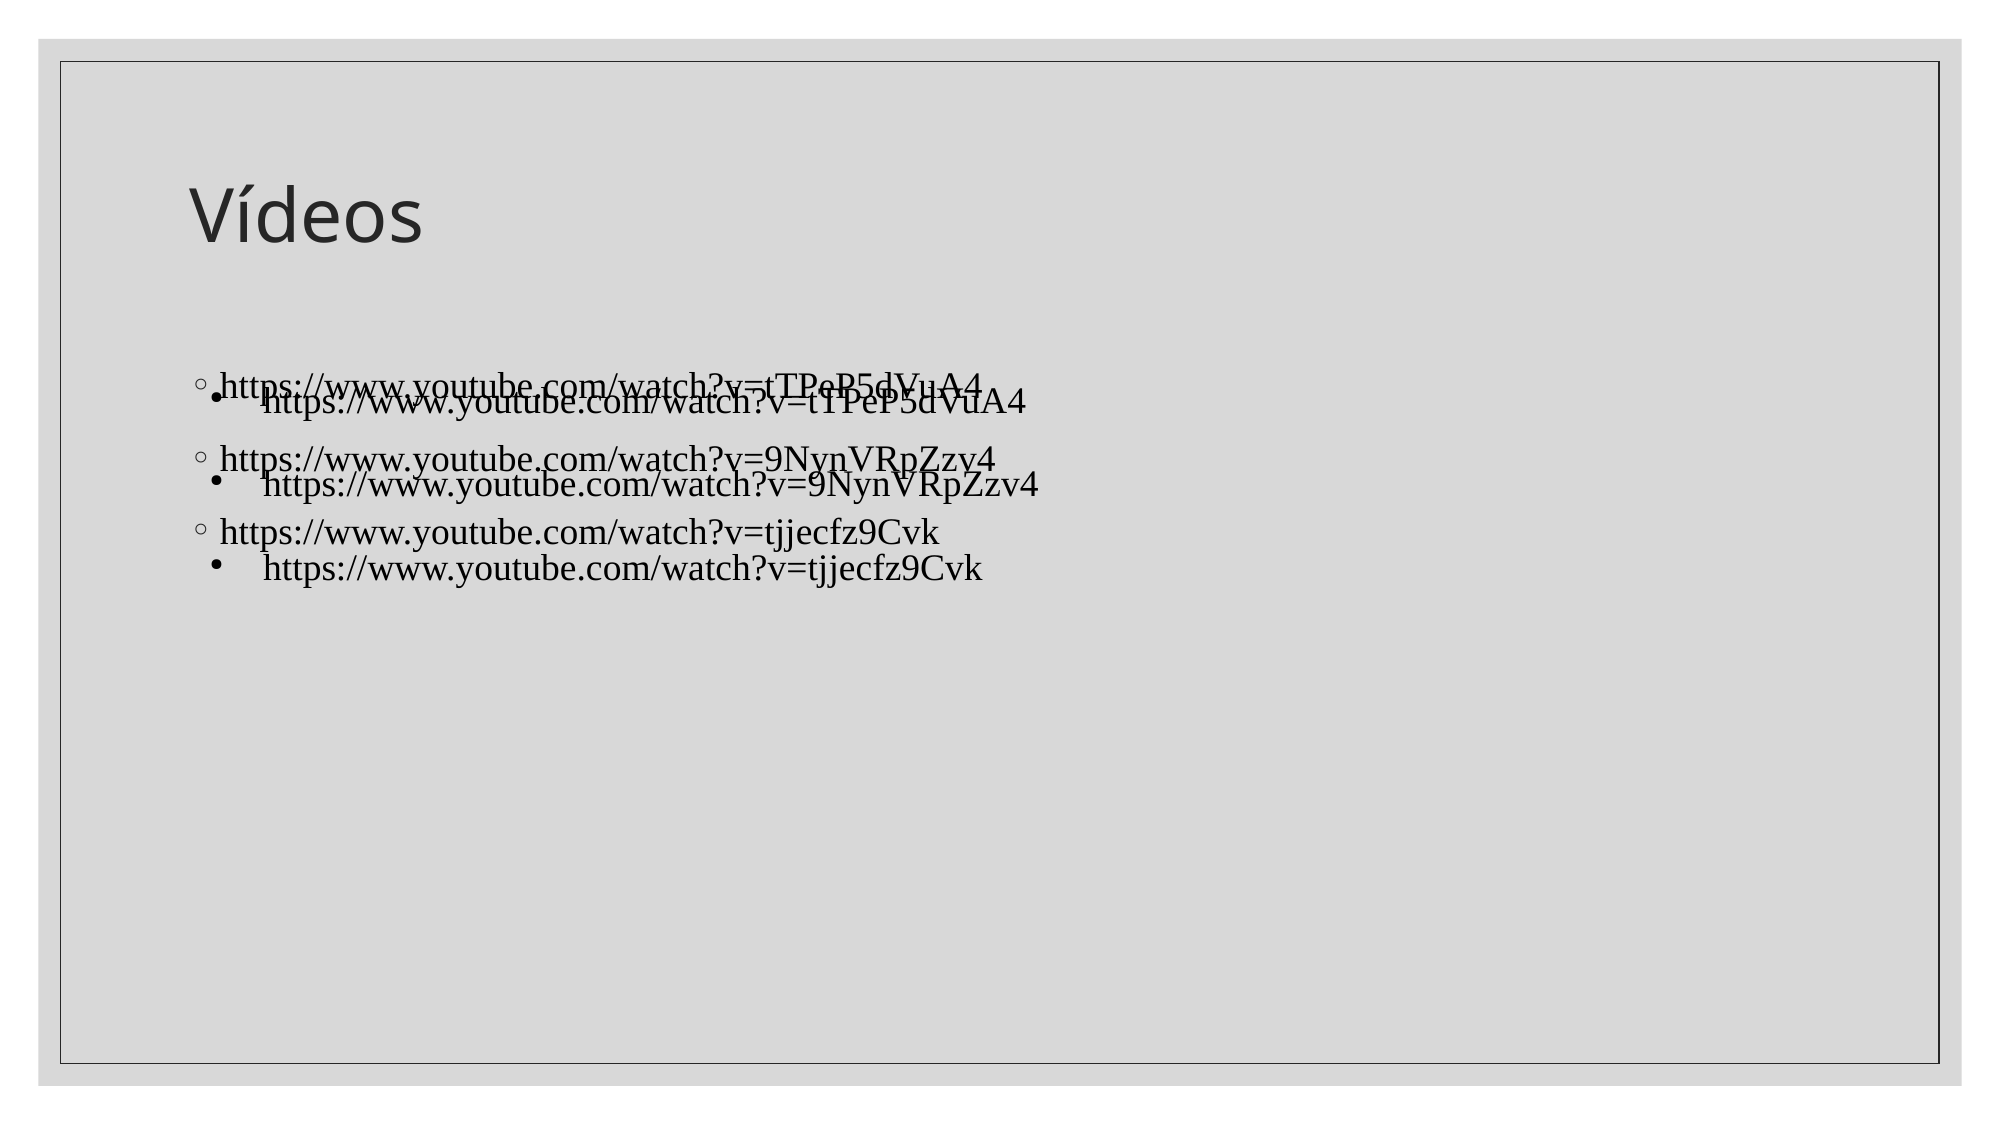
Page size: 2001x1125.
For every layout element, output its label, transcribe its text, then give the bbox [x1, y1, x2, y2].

title Vídeos [174, 105, 1825, 331]
list https://www.youtube.com/watch?v=tTPeP5dVuA4 https://www.youtube.com/watch?v=9NynVRpZzv4 https://www.youtube.com/watch?v=tjjecfz9Cvk [174, 345, 1804, 961]
text_box https://www.youtube.com/watch?v=tTPeP5dVuA4 https://www.youtube.com/watch?v=9NynVRpZzv4 https://www.youtube.com/watch?v=tjjecfz9Cvk [177, 359, 1806, 975]
